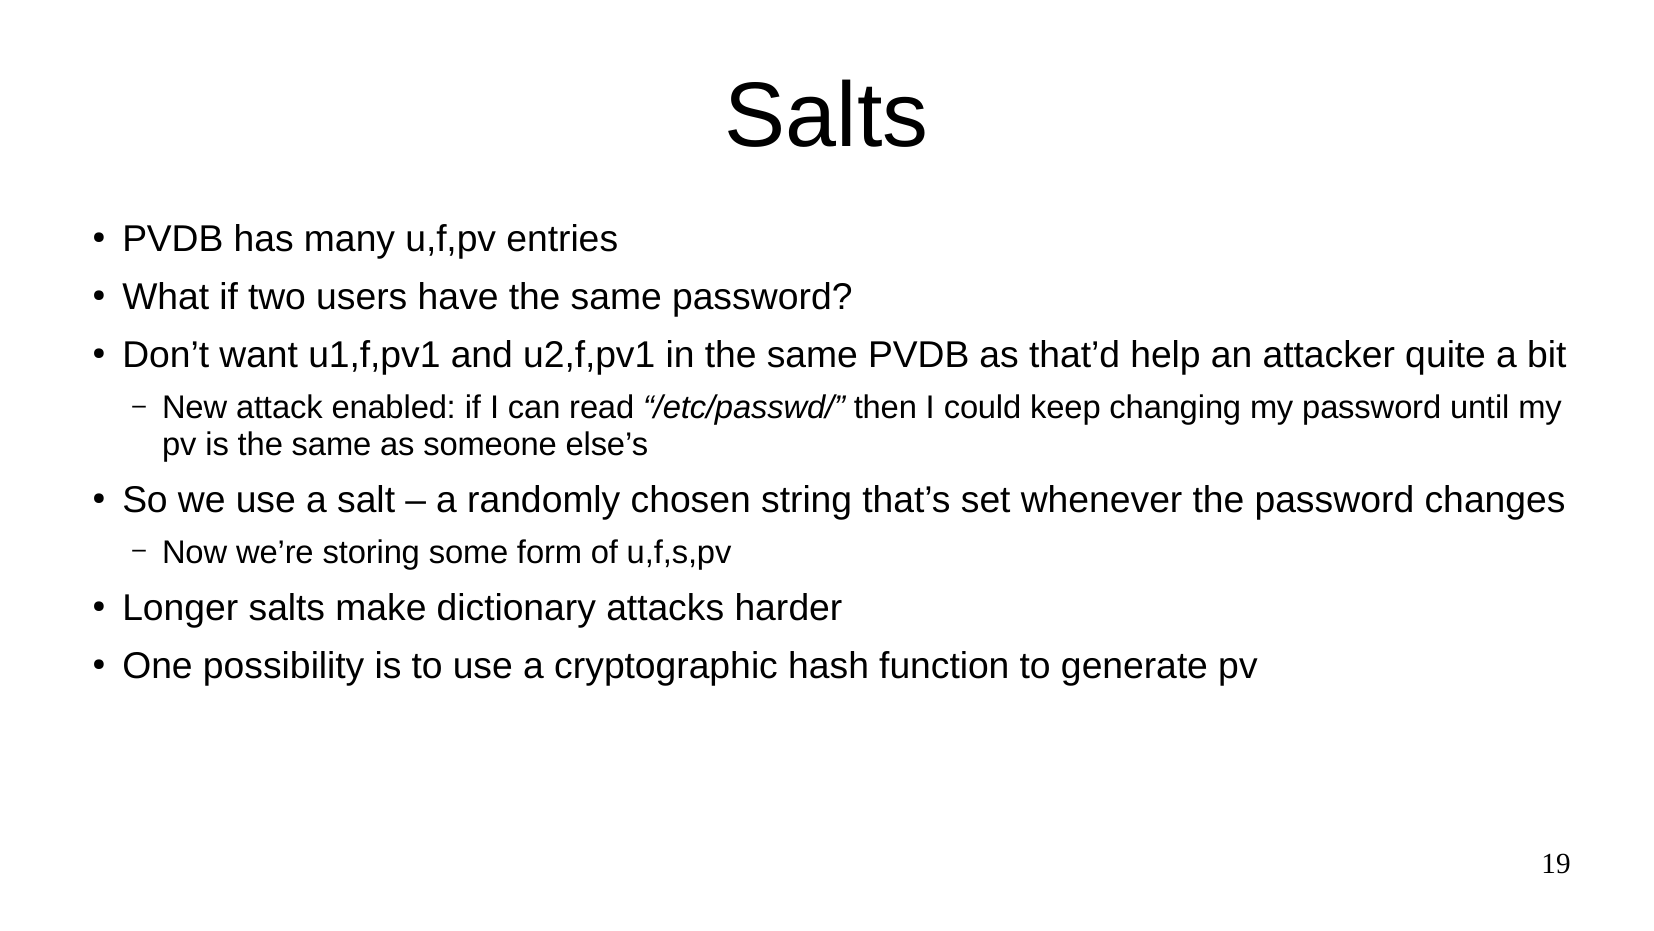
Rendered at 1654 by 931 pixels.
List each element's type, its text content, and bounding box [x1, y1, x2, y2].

title Salts [82, 37, 1571, 193]
list PVDB has many u,f,pv entries What if two users have the same password? Don’t want u1,f,pv1 and u2,f,pv1 in the same PVDB as that’d help an attacker quite a bit New attack enabled: if I can read “/etc/passwd/” ​then I could keep changing my password until my pv is the same as someone else’s So we use a salt – a randomly chosen string that’s set whenever the password changes Now we’re storing some form of u,f,s,pv Longer salts make dictionary attacks harder One possibility is to use a cryptographic hash function to generate pv [82, 217, 1571, 758]
